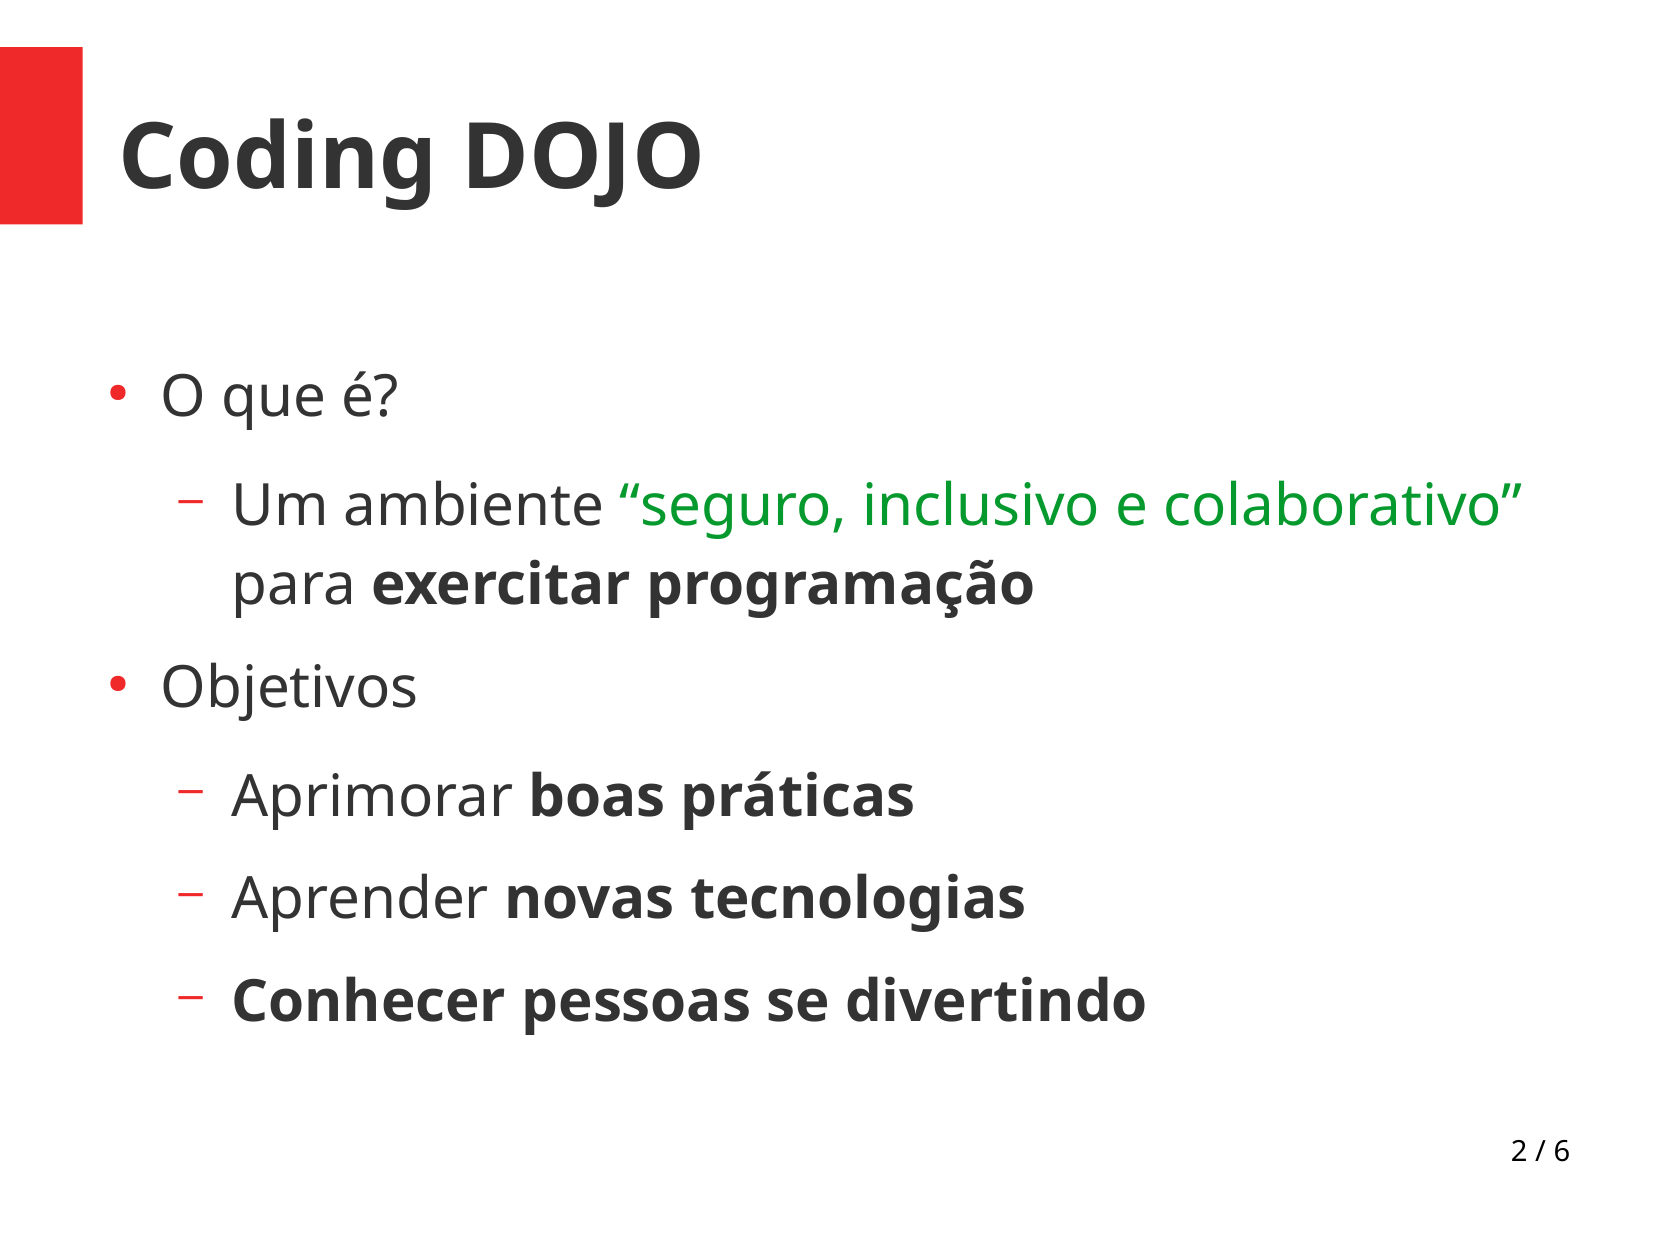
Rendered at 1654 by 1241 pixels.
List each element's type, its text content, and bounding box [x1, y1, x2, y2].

title Coding DOJO [118, 49, 1571, 257]
list O que é? Um ambiente “seguro, inclusivo e colaborativo” para exercitar programação Objetivos Aprimorar boas práticas Aprender novas tecnologias Conhecer pessoas se divertindo [90, 354, 1561, 1074]
